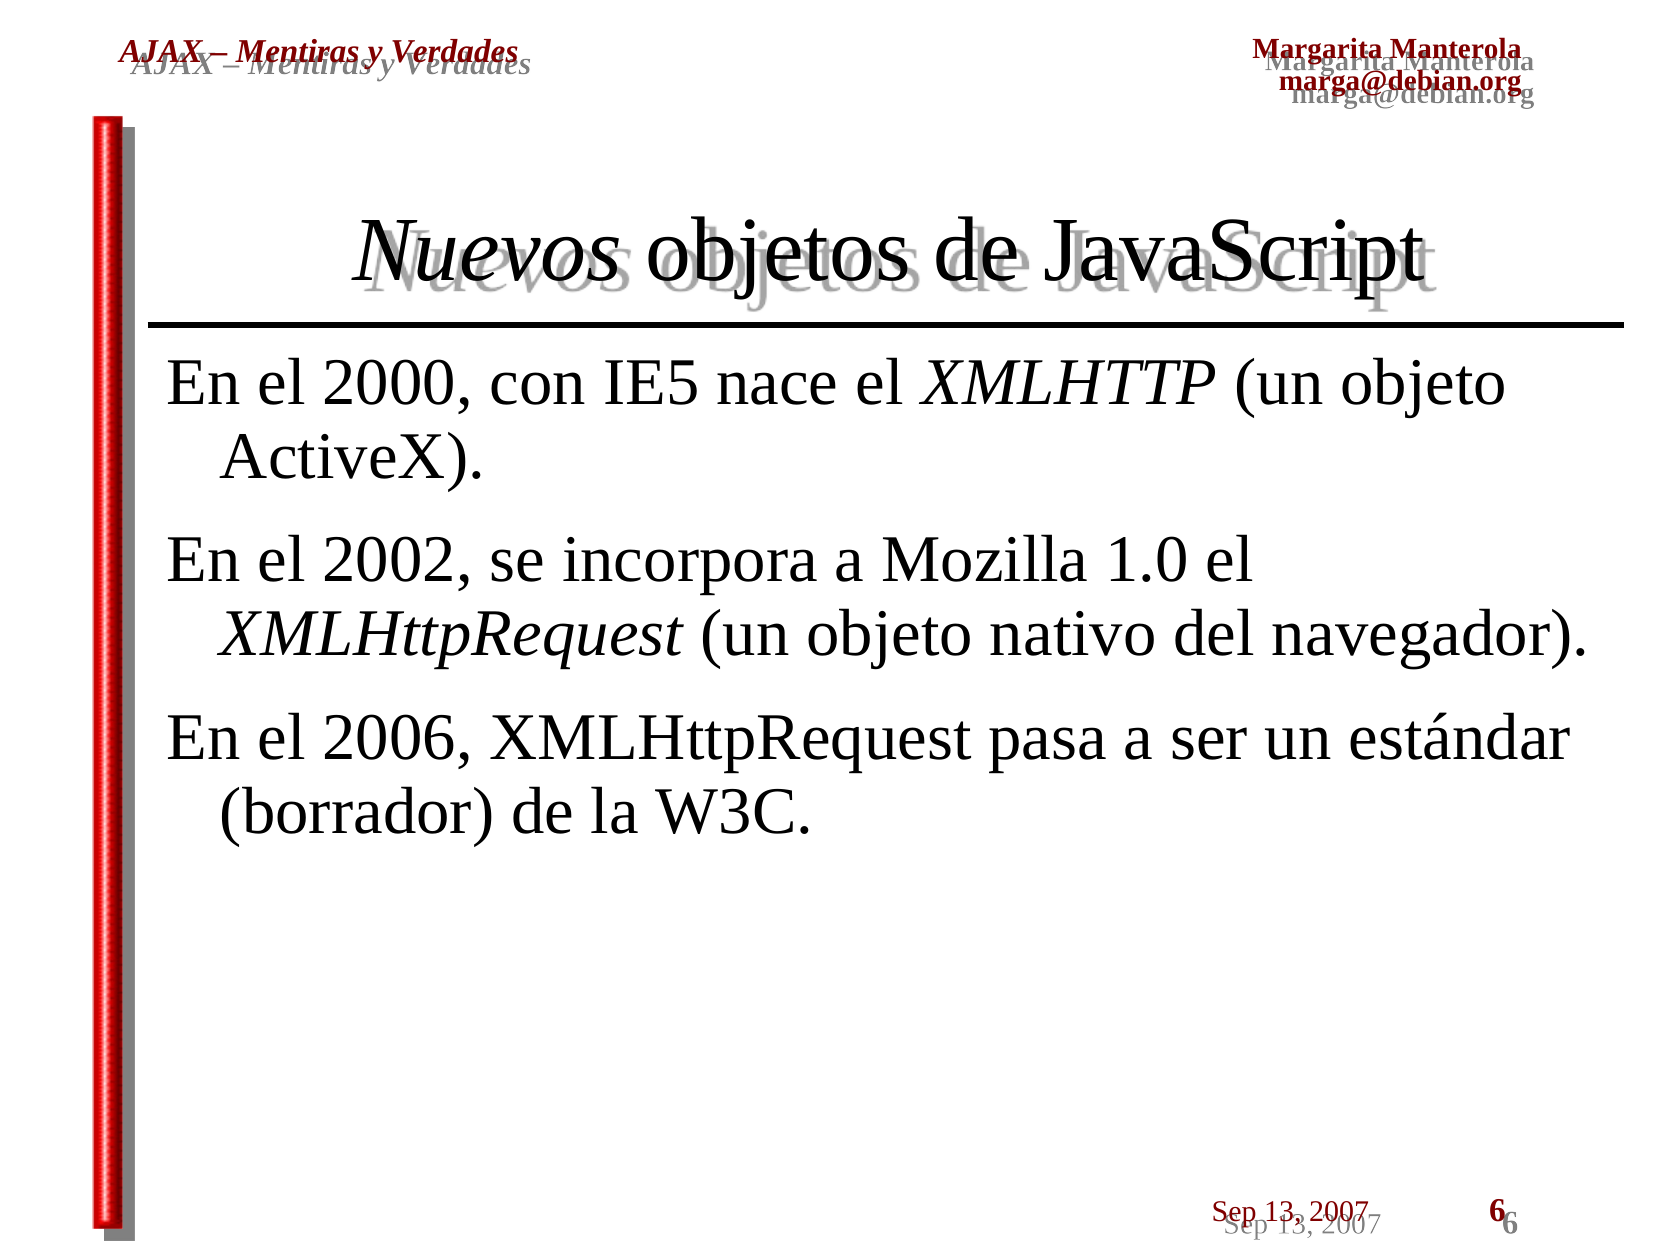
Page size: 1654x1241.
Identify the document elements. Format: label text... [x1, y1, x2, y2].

list En el 2000, con IE5 nace el XMLHTTP (un objeto ActiveX). En el 2002, se incorpora a Mozilla 1.0 el XMLHttpRequest (un objeto nativo del navegador). En el 2006, XMLHttpRequest pasa a ser un estándar (borrador) de la W3C. [149, 344, 1654, 1134]
title Nuevos objetos de JavaScript [137, 171, 1642, 327]
picture [94, 117, 122, 1228]
